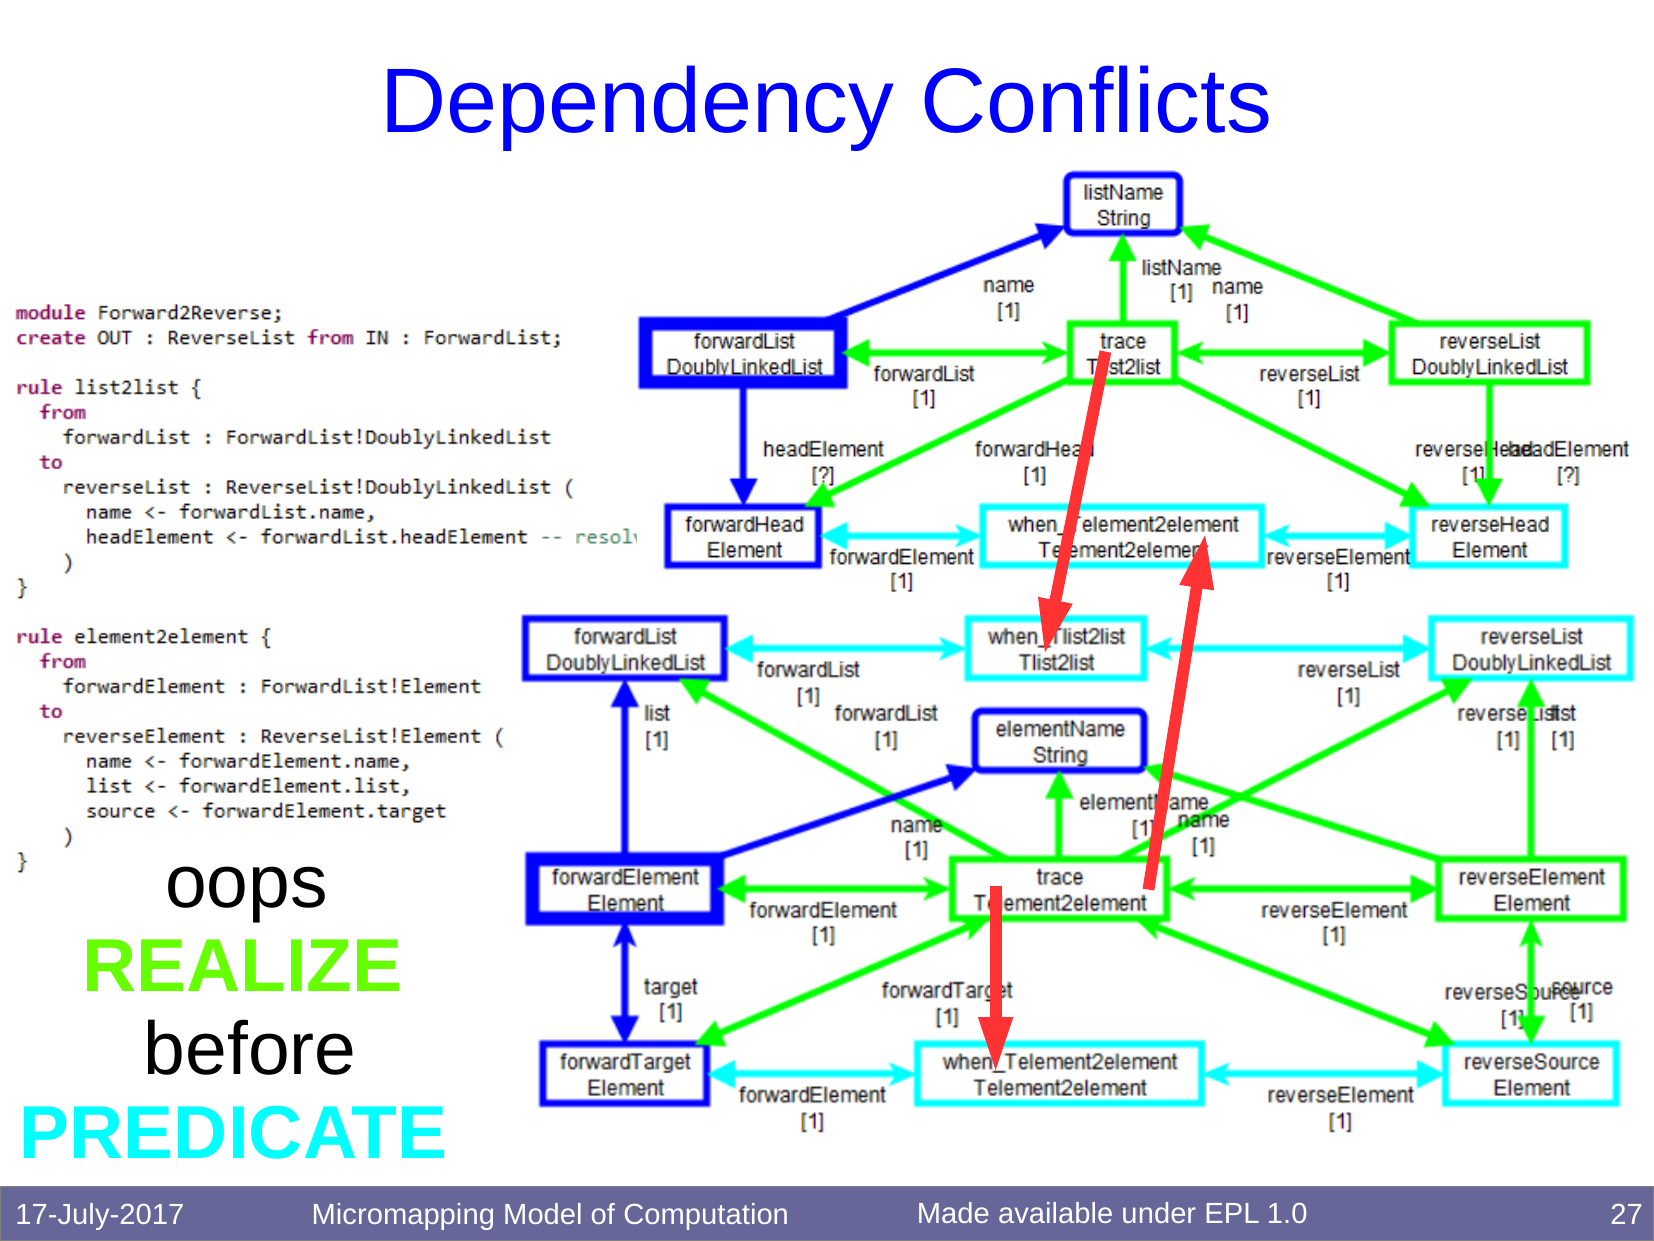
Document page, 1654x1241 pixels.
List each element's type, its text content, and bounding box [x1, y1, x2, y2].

picture [13, 170, 1635, 1133]
list oops REALIZE before PREDICATE [19, 839, 487, 1176]
title Dependency Conflicts [82, 49, 1571, 153]
